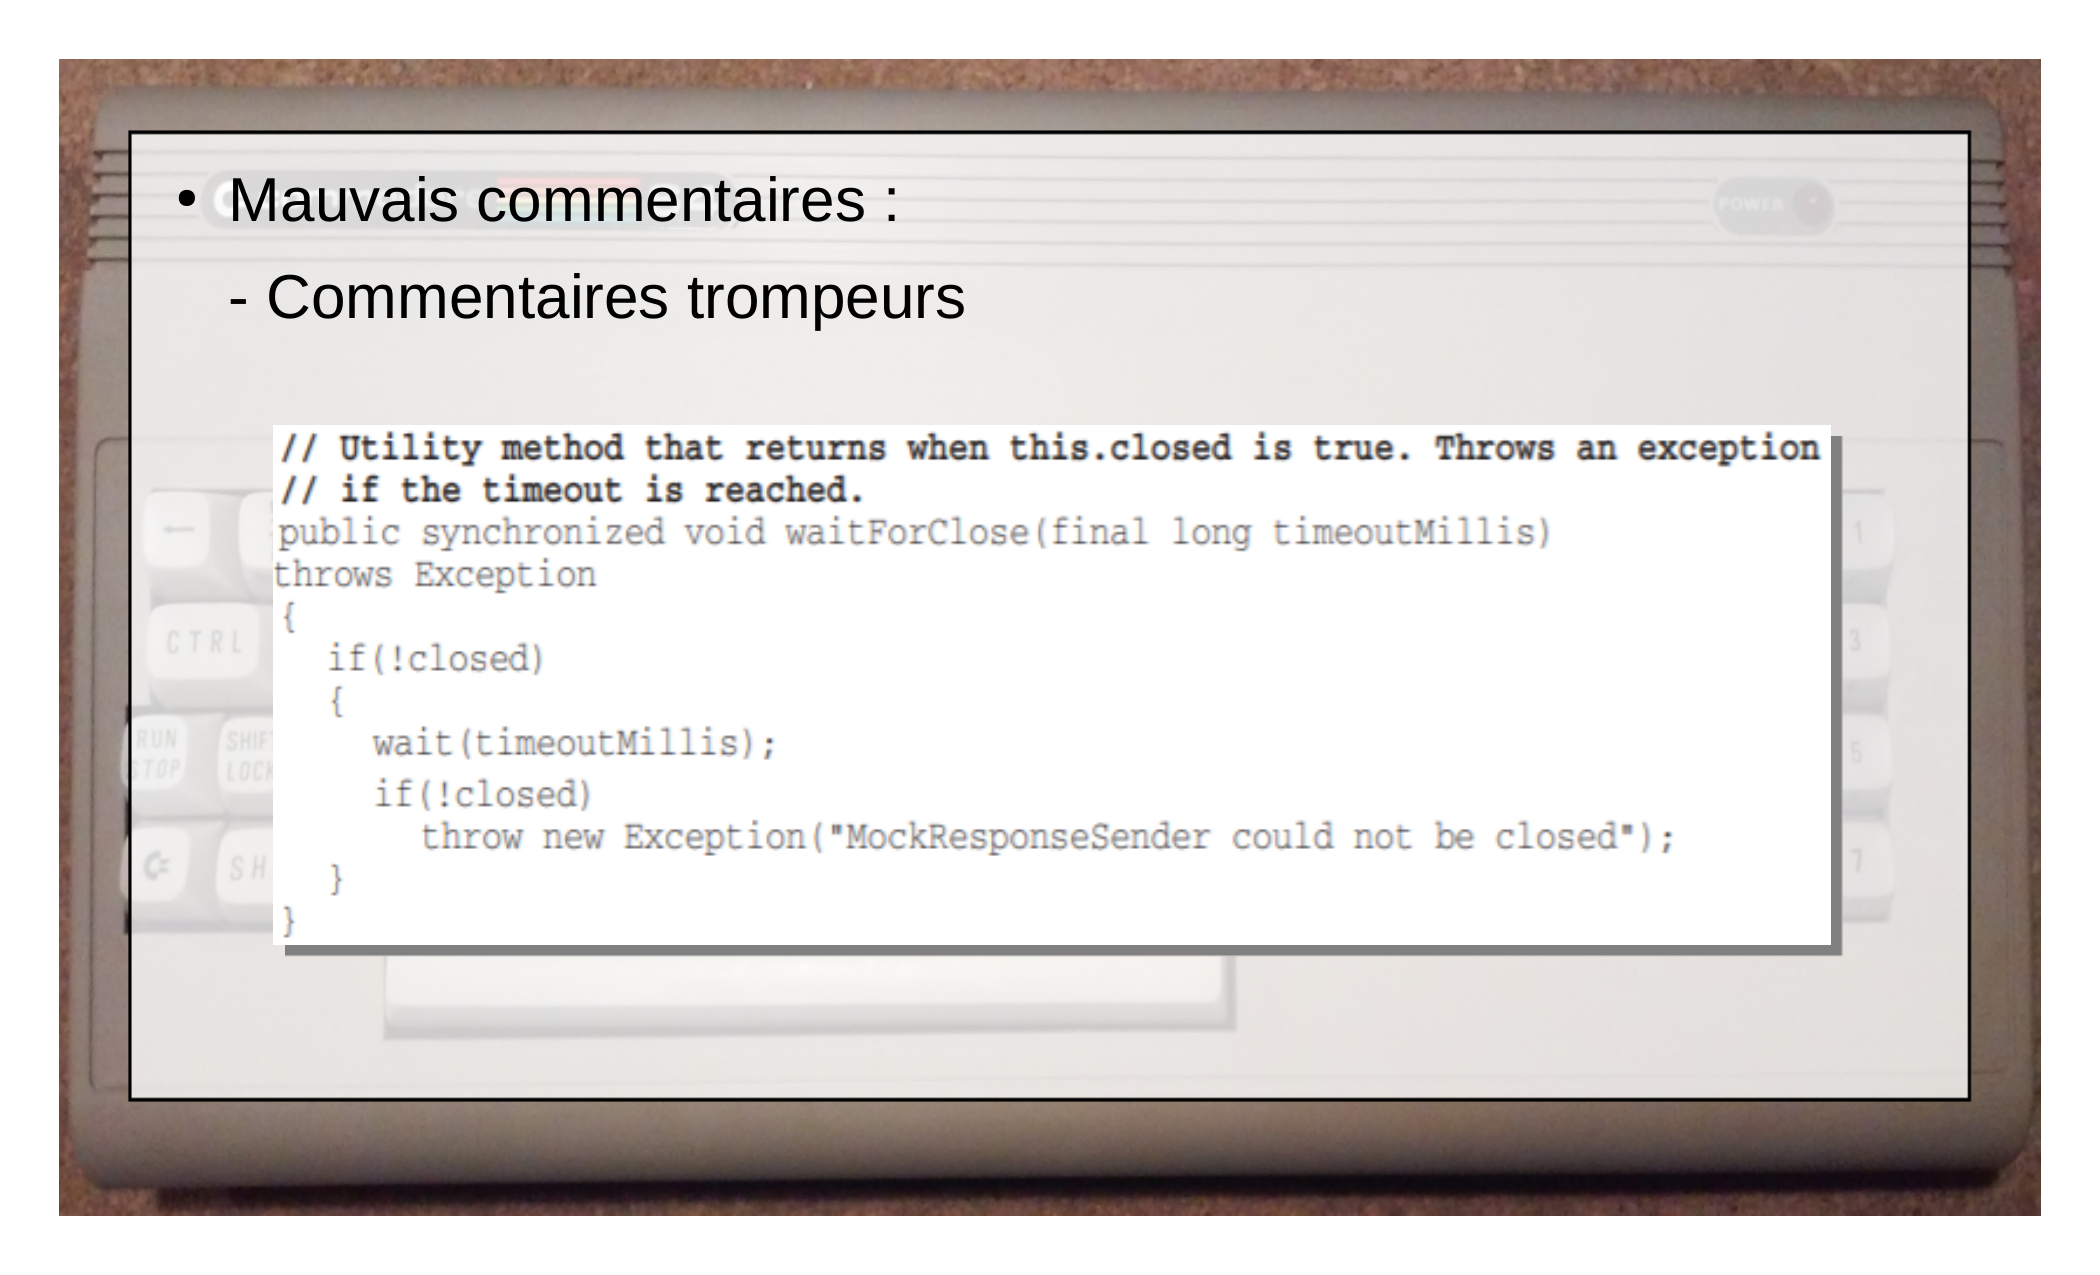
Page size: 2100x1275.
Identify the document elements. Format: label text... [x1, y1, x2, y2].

picture [59, 59, 2041, 1216]
list Mauvais commentaires : - Commentaires trompeurs [158, 165, 1942, 1094]
